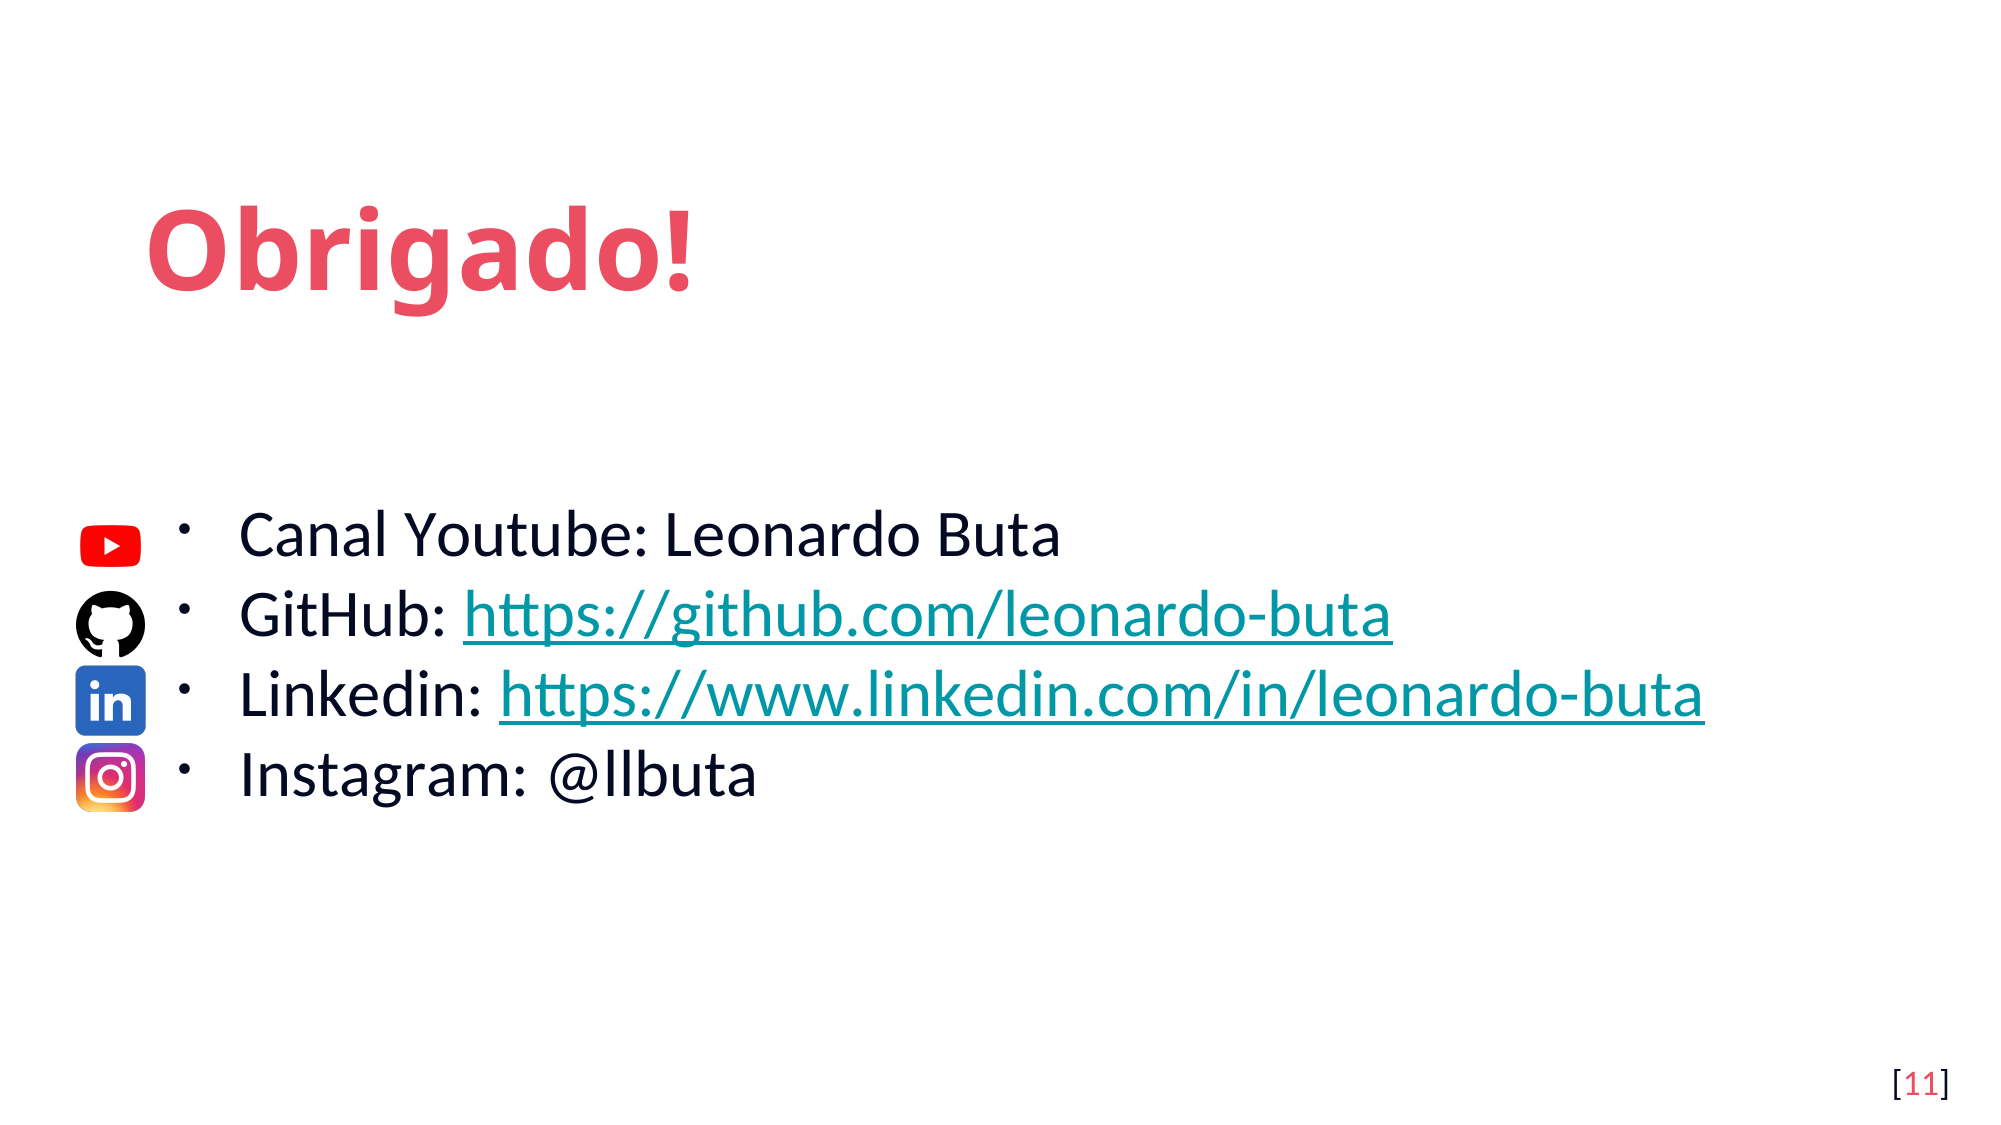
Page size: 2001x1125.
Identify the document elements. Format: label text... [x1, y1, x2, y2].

picture [67, 590, 154, 812]
text_box Canal Youtube: Leonardo Buta GitHub: https://github.com/leonardo-buta Linkedin: https://www.linkedin.com/in/leonardo-buta Instagram: @llbuta [123, 323, 1872, 1039]
picture [76, 512, 145, 580]
slide_number [11] [1871, 1038, 1992, 1125]
text_box Obrigado! [123, 139, 918, 323]
